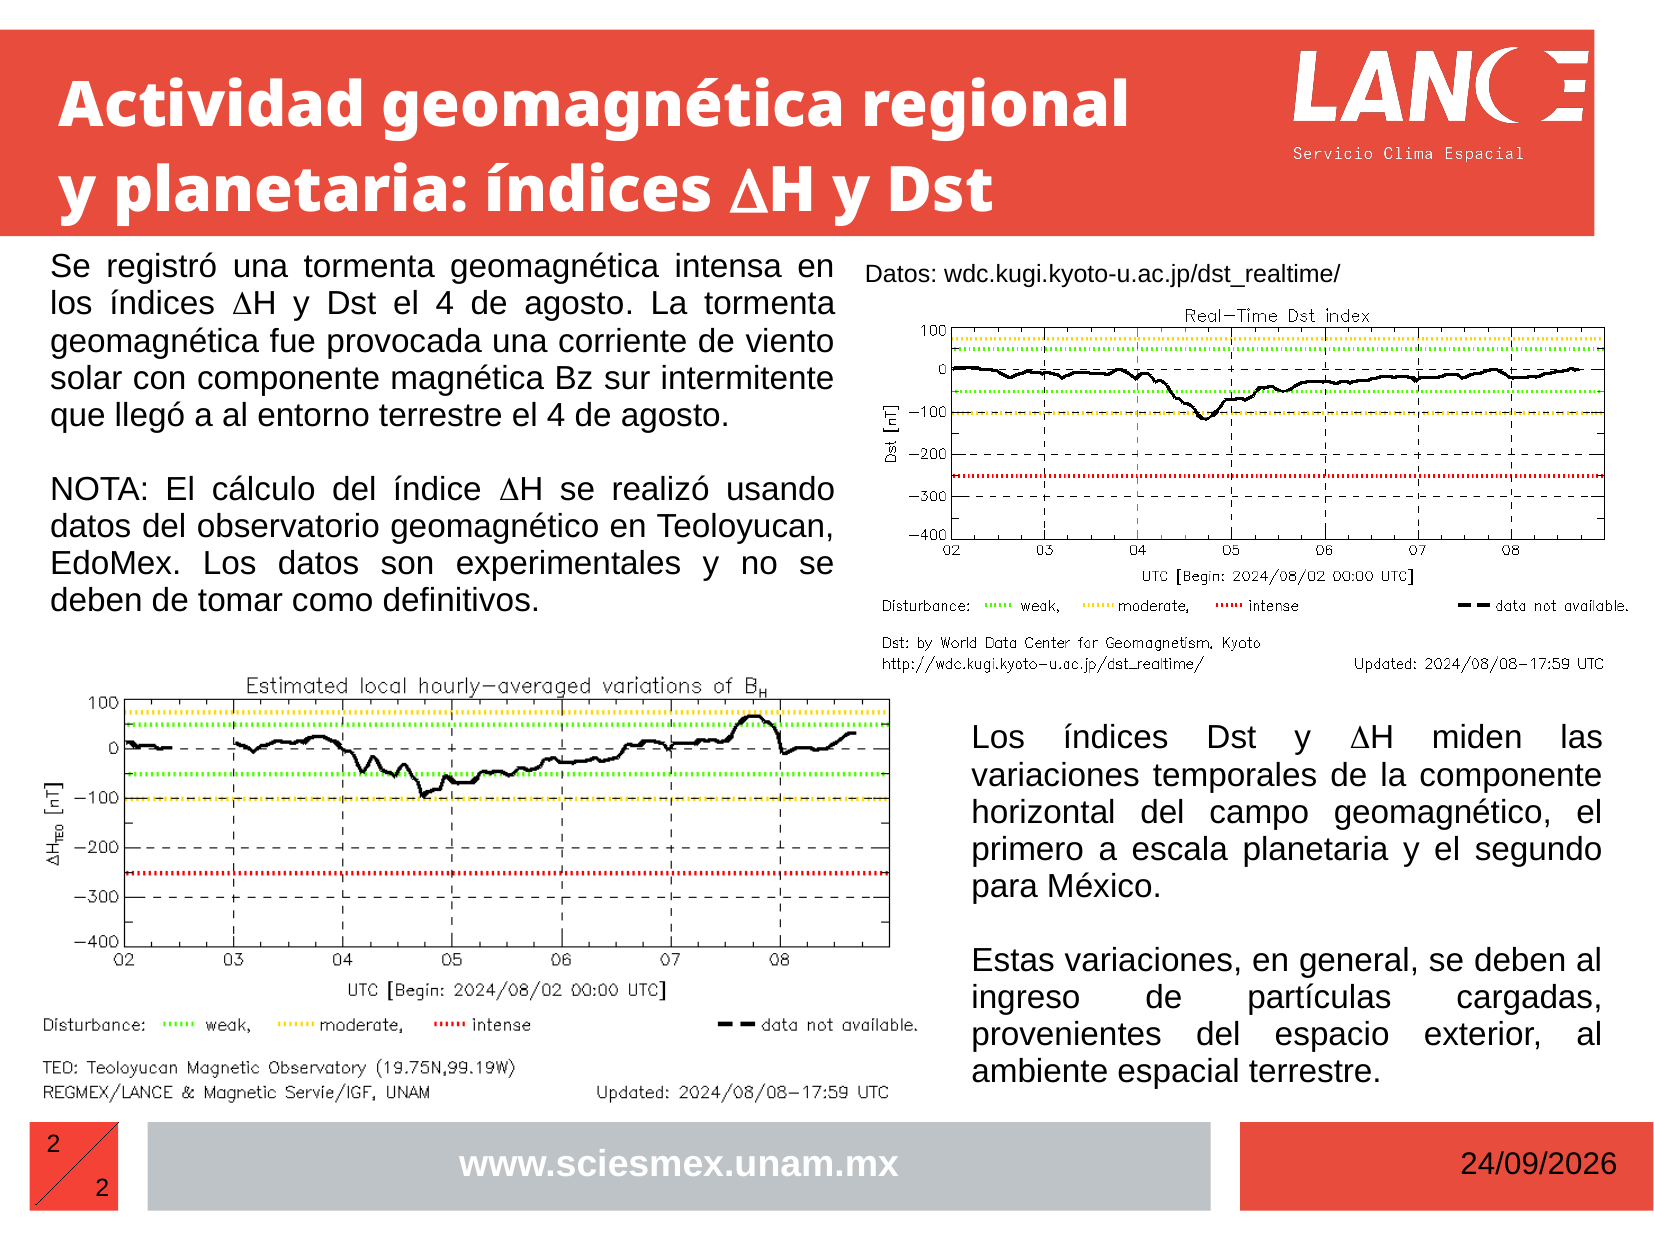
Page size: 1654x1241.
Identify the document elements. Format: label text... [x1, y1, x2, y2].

picture [1293, 47, 1589, 162]
picture [34, 289, 1642, 1105]
text_box Los índices Dst y DH miden las variaciones temporales de la componente horizontal del campo geomagnético, el primero a escala planetaria y el segundo para México. Estas variaciones, en general, se deben al ingreso de partículas cargadas, provenientes del espacio exterior, al ambiente espacial terrestre. [956, 711, 1619, 1097]
text_box Se registró una tormenta geomagnética intensa en los índices DH y Dst el 4 de agosto. La tormenta geomagnética fue provocada una corriente de viento solar con componente magnética Bz sur intermitente que llegó a al entorno terrestre el 4 de agosto. NOTA: El cálculo del índice DH se realizó usando datos del observatorio geomagnético en Teoloyucan, EdoMex. Los datos son experimentales y no se deben de tomar como definitivos. [35, 240, 851, 768]
text_box 2 [35, 1151, 125, 1209]
text_box Datos: wdc.kugi.kyoto-u.ac.jp/dst_realtime/ [851, 252, 1371, 296]
text_box www.sciesmex.unam.mx [153, 1122, 1205, 1205]
text_box <número> [31, 1122, 176, 1170]
title Actividad geomagnética regional y planetaria: índices DH y Dst [59, 59, 1312, 207]
text_box 08/08/2024 [1424, 1122, 1654, 1205]
